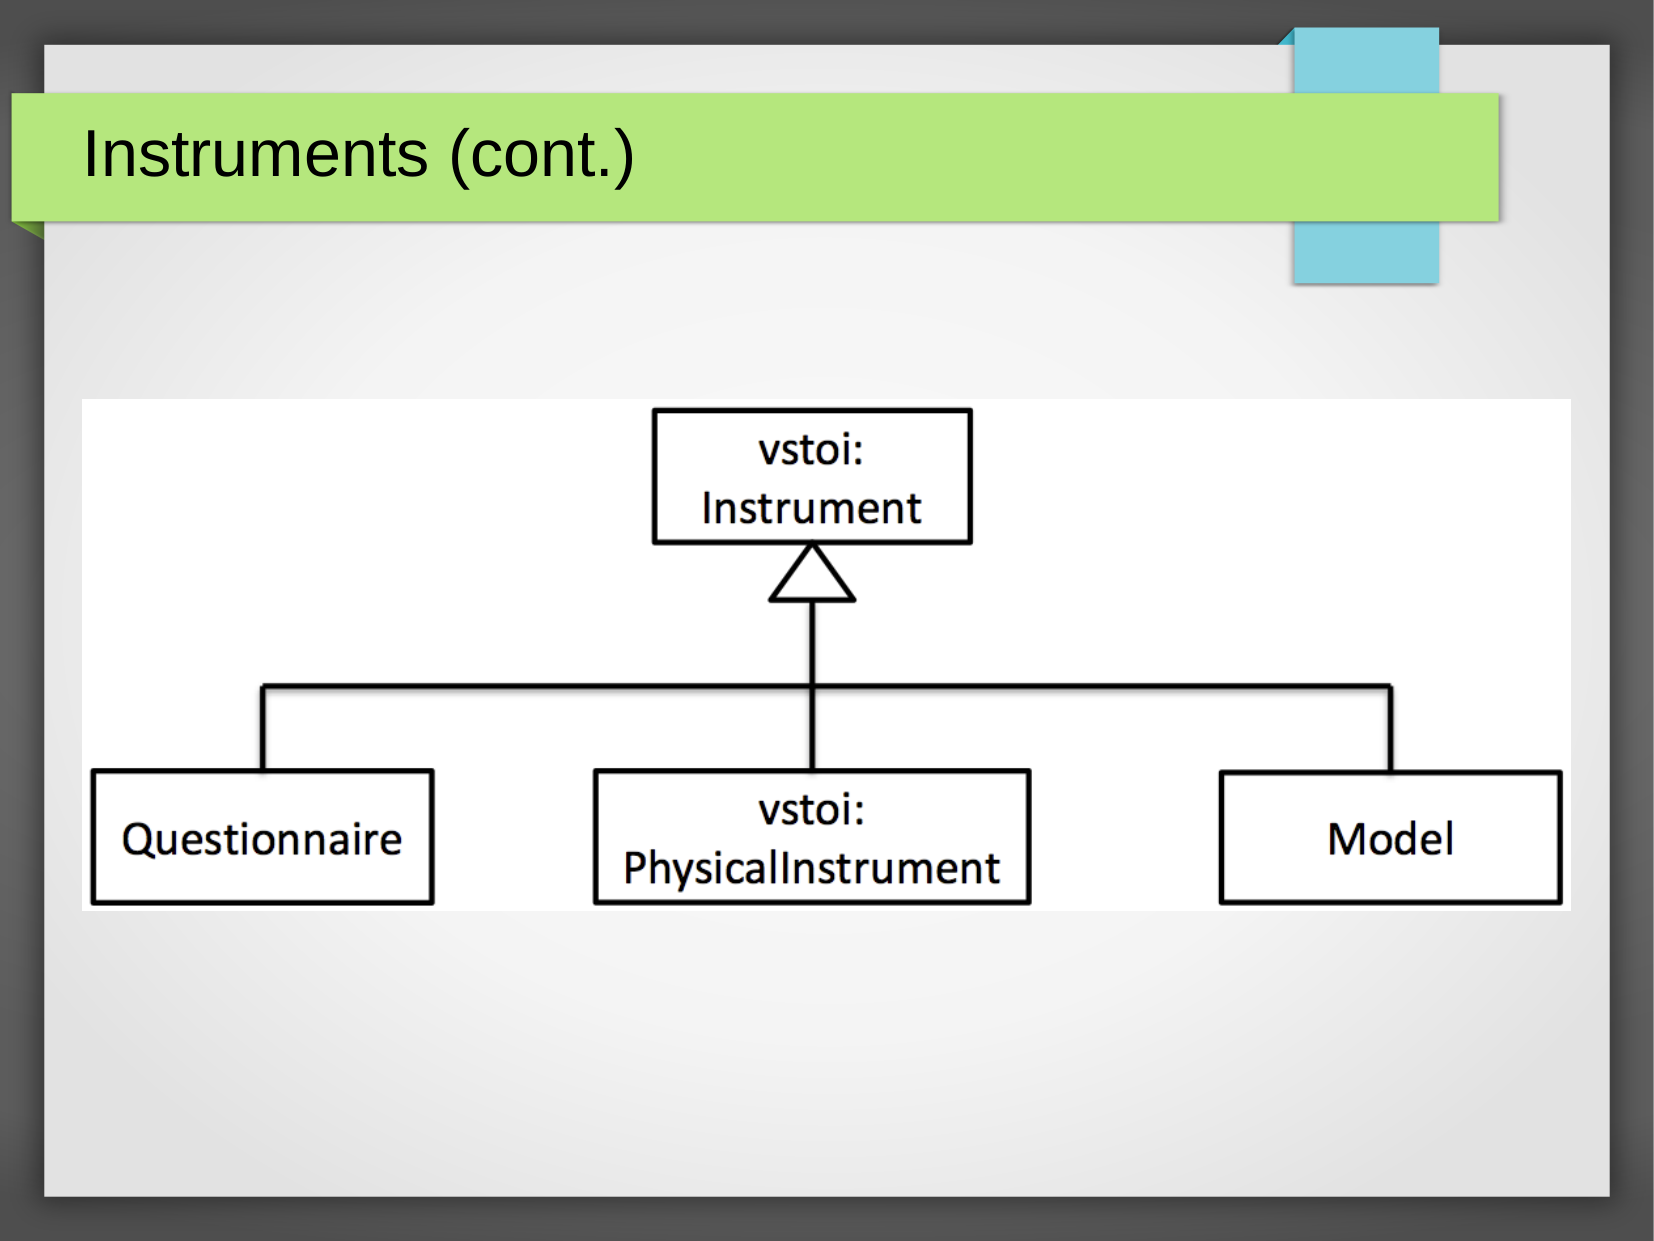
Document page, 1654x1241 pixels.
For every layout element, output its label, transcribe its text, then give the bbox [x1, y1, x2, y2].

title Instruments (cont.) [82, 94, 1264, 213]
picture [0, 0, 1654, 1241]
